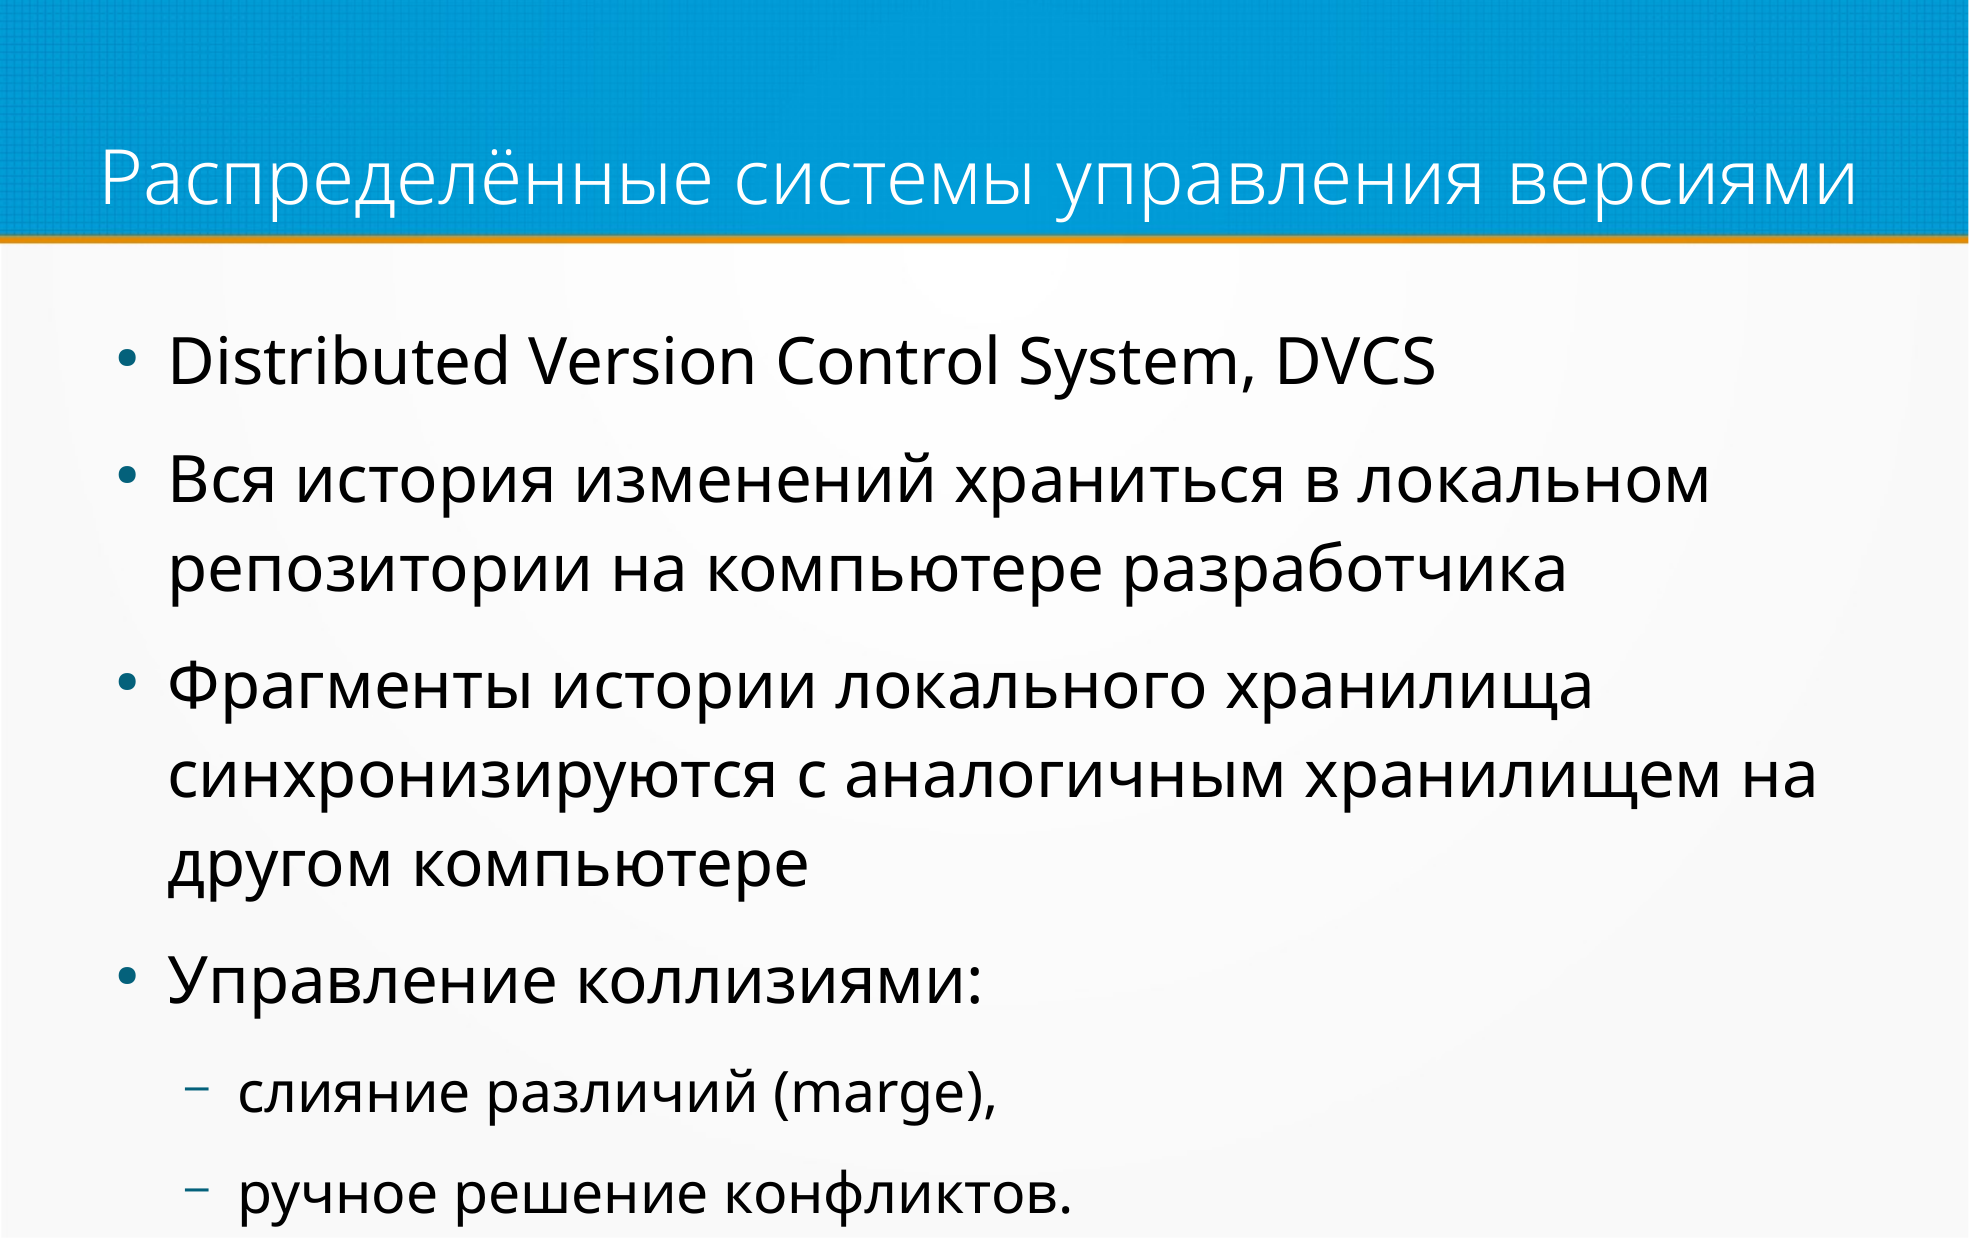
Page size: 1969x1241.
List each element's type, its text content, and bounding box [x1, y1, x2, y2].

list Distributed Version Control System, DVCS Вся история изменений храниться в локальном репозитории на компьютере разработчика Фрагменты истории локального хранилища синхронизируются с аналогичным хранилищем на другом компьютере Управление коллизиями: слияние различий (marge), ручное решение конфликтов. [98, 315, 1961, 1241]
picture [0, 233, 1969, 1241]
title Распределённые системы управления версиями [98, 19, 1870, 227]
